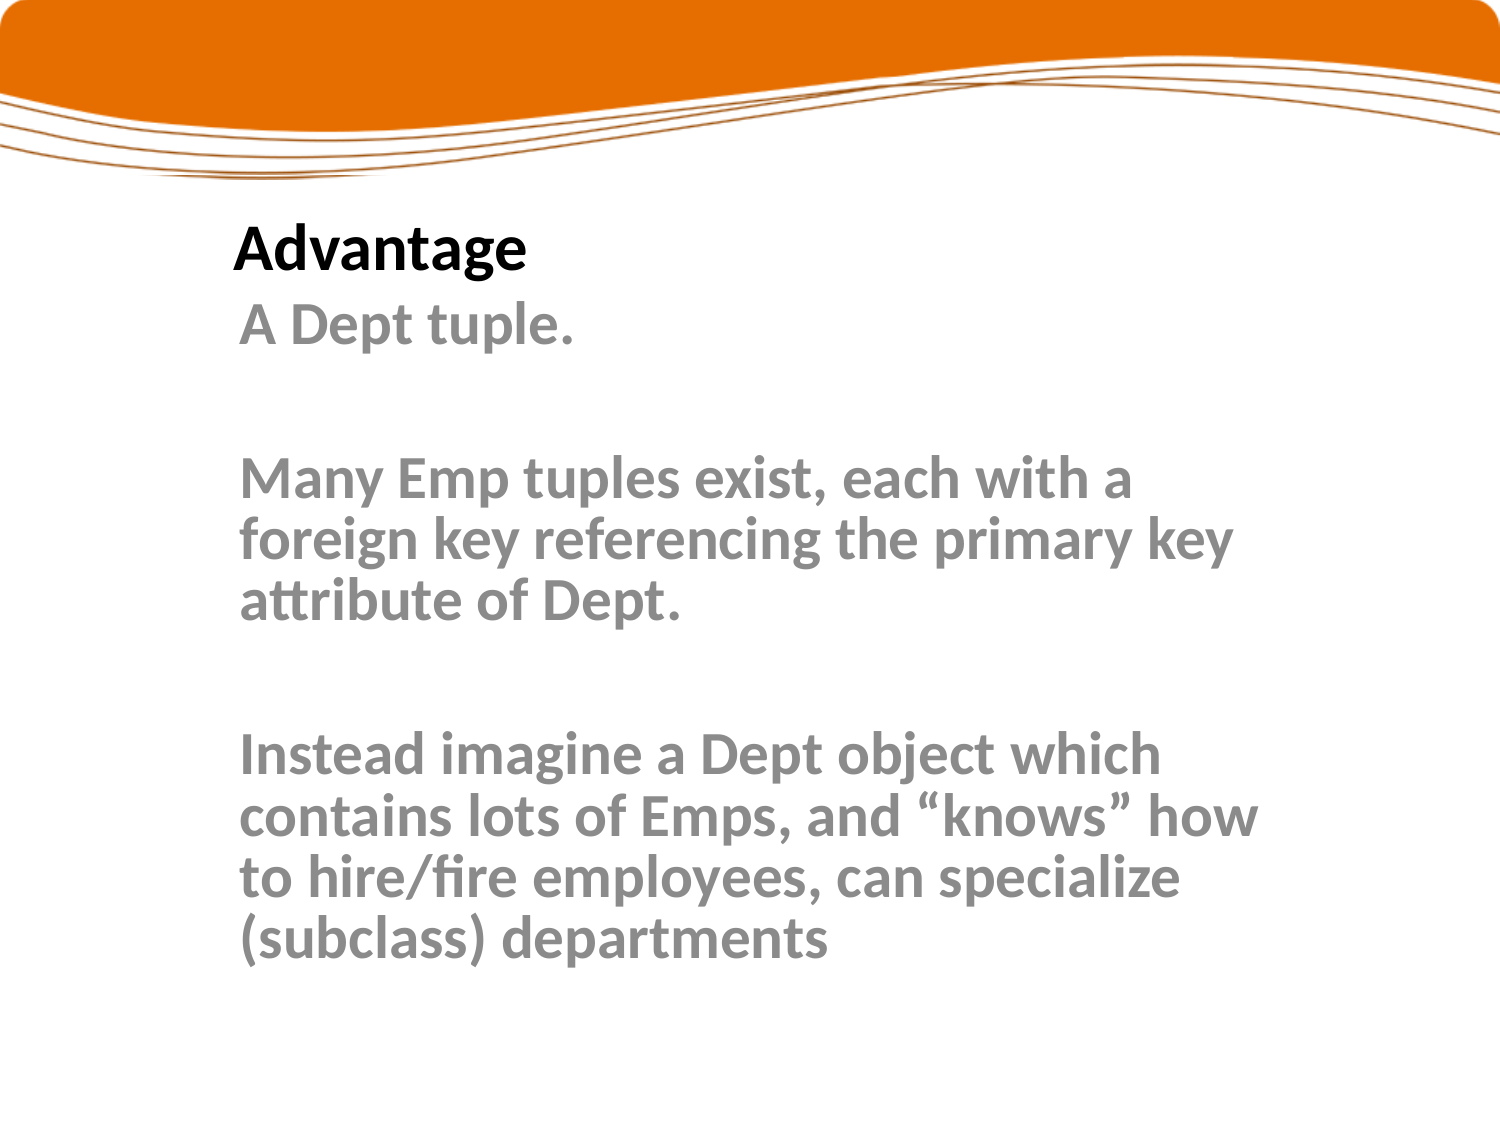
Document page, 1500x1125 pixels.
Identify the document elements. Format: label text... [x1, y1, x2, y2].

text_box A Dept tuple. Many Emp tuples exist, each with a foreign key referencing the primary key attribute of Dept. Instead imagine a Dept object which contains lots of Emps, and “knows” how to hire/fire employees, can specialize (subclass) departments [225, 290, 1306, 988]
picture [0, 0, 1500, 180]
text_box Advantage [218, 196, 1305, 292]
